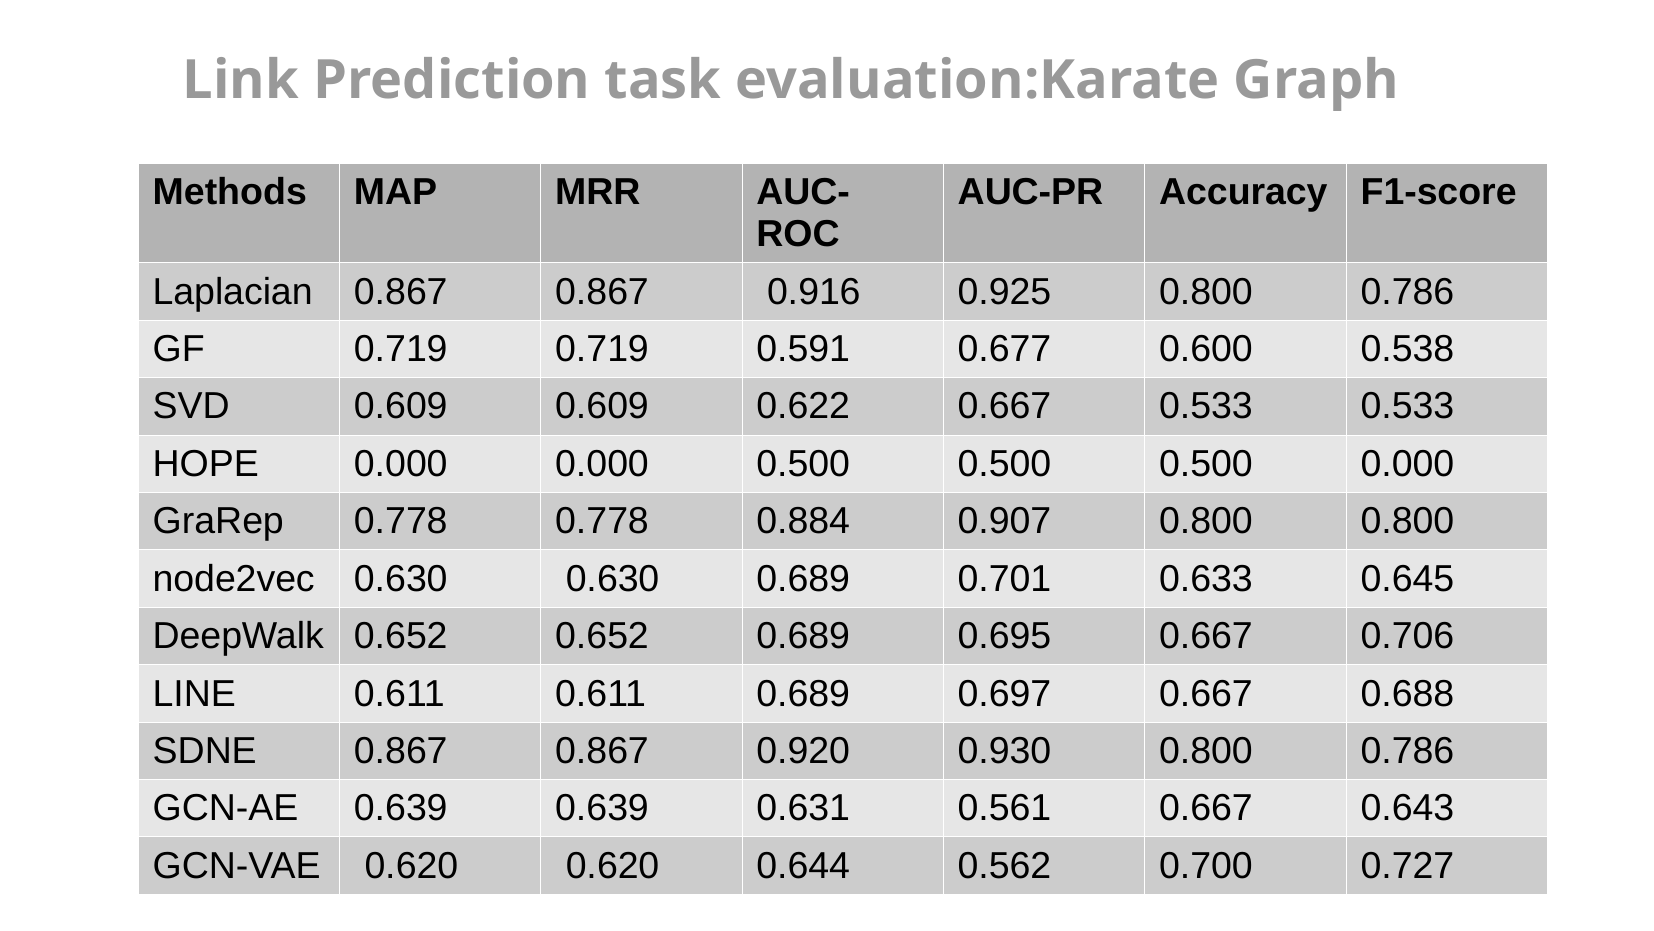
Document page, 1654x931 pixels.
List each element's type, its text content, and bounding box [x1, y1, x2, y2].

table_cell 0.631 [743, 780, 943, 836]
table_cell 0.719 [340, 321, 540, 377]
table_cell 0.609 [340, 378, 540, 435]
table_cell 0.561 [944, 780, 1144, 836]
table_cell 0.786 [1347, 263, 1547, 320]
table_cell 0.884 [743, 493, 943, 549]
table_cell 0.000 [340, 436, 540, 492]
table_cell 0.786 [1347, 723, 1547, 779]
table_header MAP [340, 164, 540, 262]
table_cell 0.667 [1145, 780, 1346, 836]
table_cell 0.630 [541, 550, 742, 607]
table_cell 0.727 [1347, 837, 1547, 894]
table_cell GF [139, 321, 339, 377]
table_cell 0.689 [743, 550, 943, 607]
table_cell 0.611 [541, 665, 742, 722]
table_cell 0.600 [1145, 321, 1346, 377]
table_cell 0.688 [1347, 665, 1547, 722]
table_cell 0.719 [541, 321, 742, 377]
table_cell 0.920 [743, 723, 943, 779]
table_header Accuracy [1145, 164, 1346, 262]
table_cell 0.611 [340, 665, 540, 722]
table_cell 0.652 [541, 608, 742, 664]
table_header MRR [541, 164, 742, 262]
table_cell 0.645 [1347, 550, 1547, 607]
table_cell SVD [139, 378, 339, 435]
table_cell 0.800 [1347, 493, 1547, 549]
table_cell 0.633 [1145, 550, 1346, 607]
table_cell GCN-VAE [139, 837, 339, 894]
table_cell 0.562 [944, 837, 1144, 894]
table_cell 0.695 [944, 608, 1144, 664]
table_cell 0.867 [541, 723, 742, 779]
table_cell 0.630 [340, 550, 540, 607]
table_header AUC-ROC [743, 164, 943, 262]
table_cell 0.620 [340, 837, 540, 894]
table_cell 0.800 [1145, 263, 1346, 320]
table_cell 0.689 [743, 665, 943, 722]
table_cell HOPE [139, 436, 339, 492]
table_cell 0.000 [1347, 436, 1547, 492]
table_cell LINE [139, 665, 339, 722]
table_cell 0.620 [541, 837, 742, 894]
table_cell SDNE [139, 723, 339, 779]
table_cell 0.644 [743, 837, 943, 894]
table_cell GCN-AE [139, 780, 339, 836]
table_cell 0.701 [944, 550, 1144, 607]
table_cell node2vec [139, 550, 339, 607]
table_cell GraRep [139, 493, 339, 549]
table_cell 0.867 [340, 263, 540, 320]
table_cell 0.677 [944, 321, 1144, 377]
table_cell 0.533 [1347, 378, 1547, 435]
table_cell 0.689 [743, 608, 943, 664]
table_header AUC-PR [944, 164, 1144, 262]
table_cell 0.652 [340, 608, 540, 664]
table_cell 0.800 [1145, 493, 1346, 549]
table_cell 0.778 [340, 493, 540, 549]
table_cell Laplacian [139, 263, 339, 320]
table_cell 0.622 [743, 378, 943, 435]
table_cell 0.591 [743, 321, 943, 377]
table_cell DeepWalk [139, 608, 339, 664]
table_cell 0.706 [1347, 608, 1547, 664]
table_cell 0.667 [1145, 608, 1346, 664]
table_header F1-score [1347, 164, 1547, 262]
table_cell 0.538 [1347, 321, 1547, 377]
table_cell 0.700 [1145, 837, 1346, 894]
table_cell 0.800 [1145, 723, 1346, 779]
table_cell 0.609 [541, 378, 742, 435]
title Link Prediction task evaluation:Karate Graph [82, 0, 1571, 156]
table_cell 0.867 [340, 723, 540, 779]
table_cell 0.667 [1145, 665, 1346, 722]
table_cell 0.500 [743, 436, 943, 492]
table_cell 0.533 [1145, 378, 1346, 435]
table_cell 0.907 [944, 493, 1144, 549]
table_cell 0.925 [944, 263, 1144, 320]
table_cell 0.500 [1145, 436, 1346, 492]
table_cell 0.000 [541, 436, 742, 492]
table_cell 0.643 [1347, 780, 1547, 836]
table_cell 0.930 [944, 723, 1144, 779]
table_header Methods [139, 164, 339, 262]
table_cell 0.697 [944, 665, 1144, 722]
table_cell 0.778 [541, 493, 742, 549]
table_cell 0.639 [541, 780, 742, 836]
table_cell 0.916 [743, 263, 943, 320]
table_cell 0.639 [340, 780, 540, 836]
table_cell 0.867 [541, 263, 742, 320]
table_cell 0.500 [944, 436, 1144, 492]
table_cell 0.667 [944, 378, 1144, 435]
